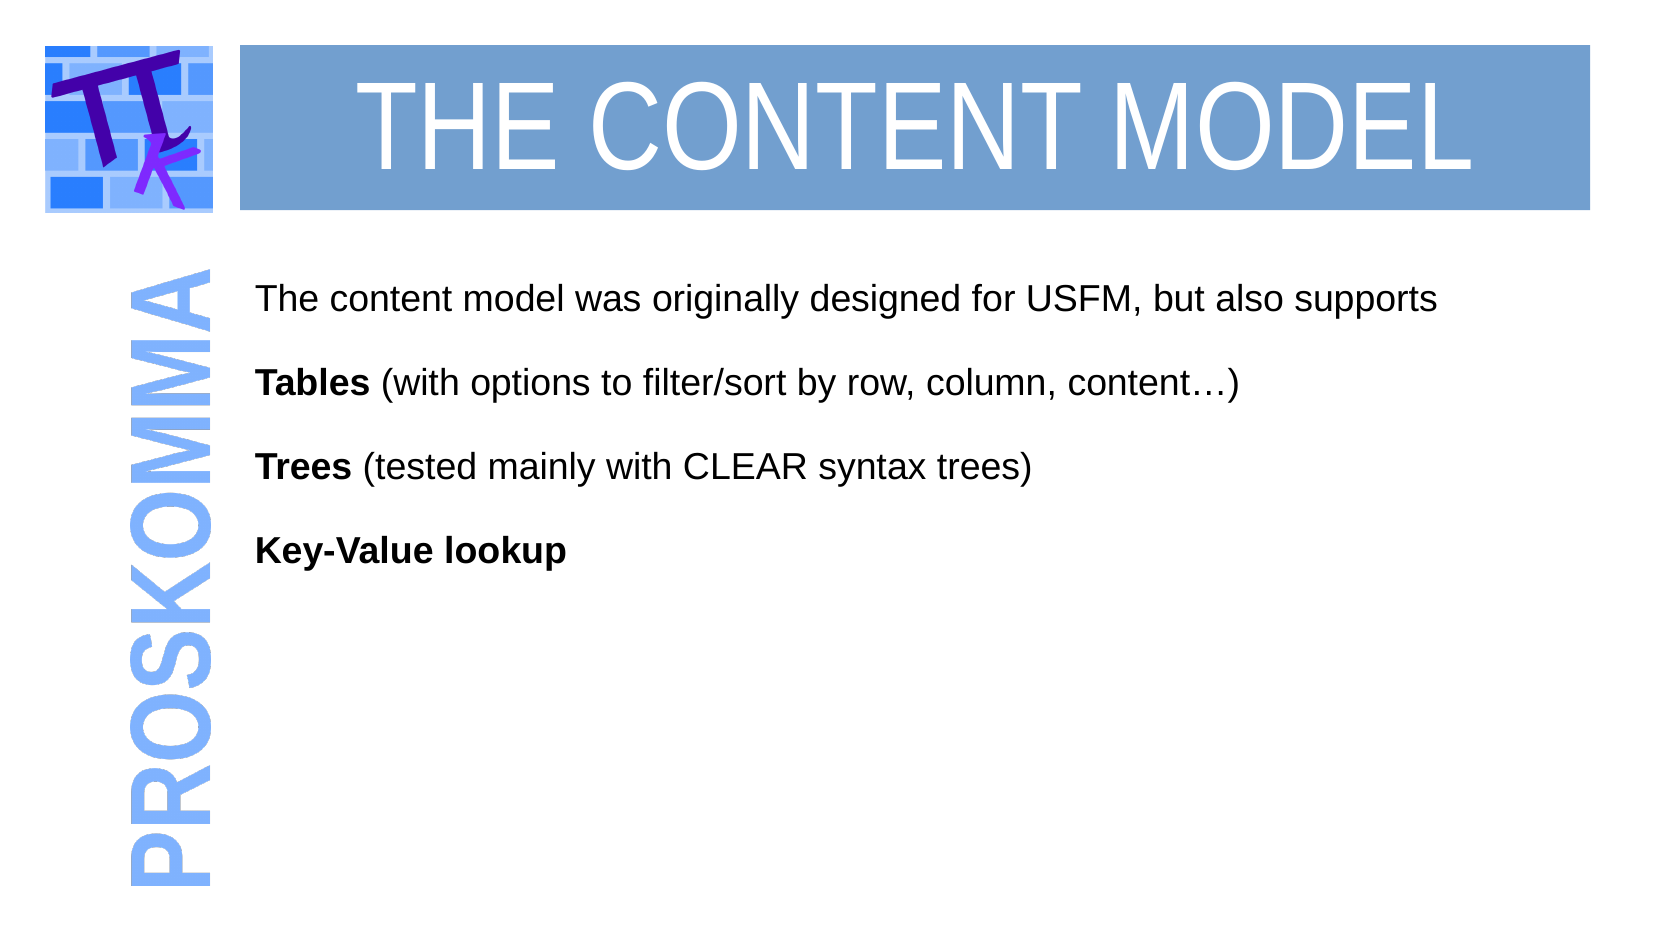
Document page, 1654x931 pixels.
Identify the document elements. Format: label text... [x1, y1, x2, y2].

picture [45, 46, 213, 213]
text_box The content model was originally designed for USFM, but also supports Tables (with options to filter/sort by row, column, content…) Trees (tested mainly with CLEAR syntax trees) Key-Value lookup [240, 270, 1591, 579]
text_box THE CONTENT MODEL [240, 45, 1591, 211]
picture [130, 269, 211, 886]
